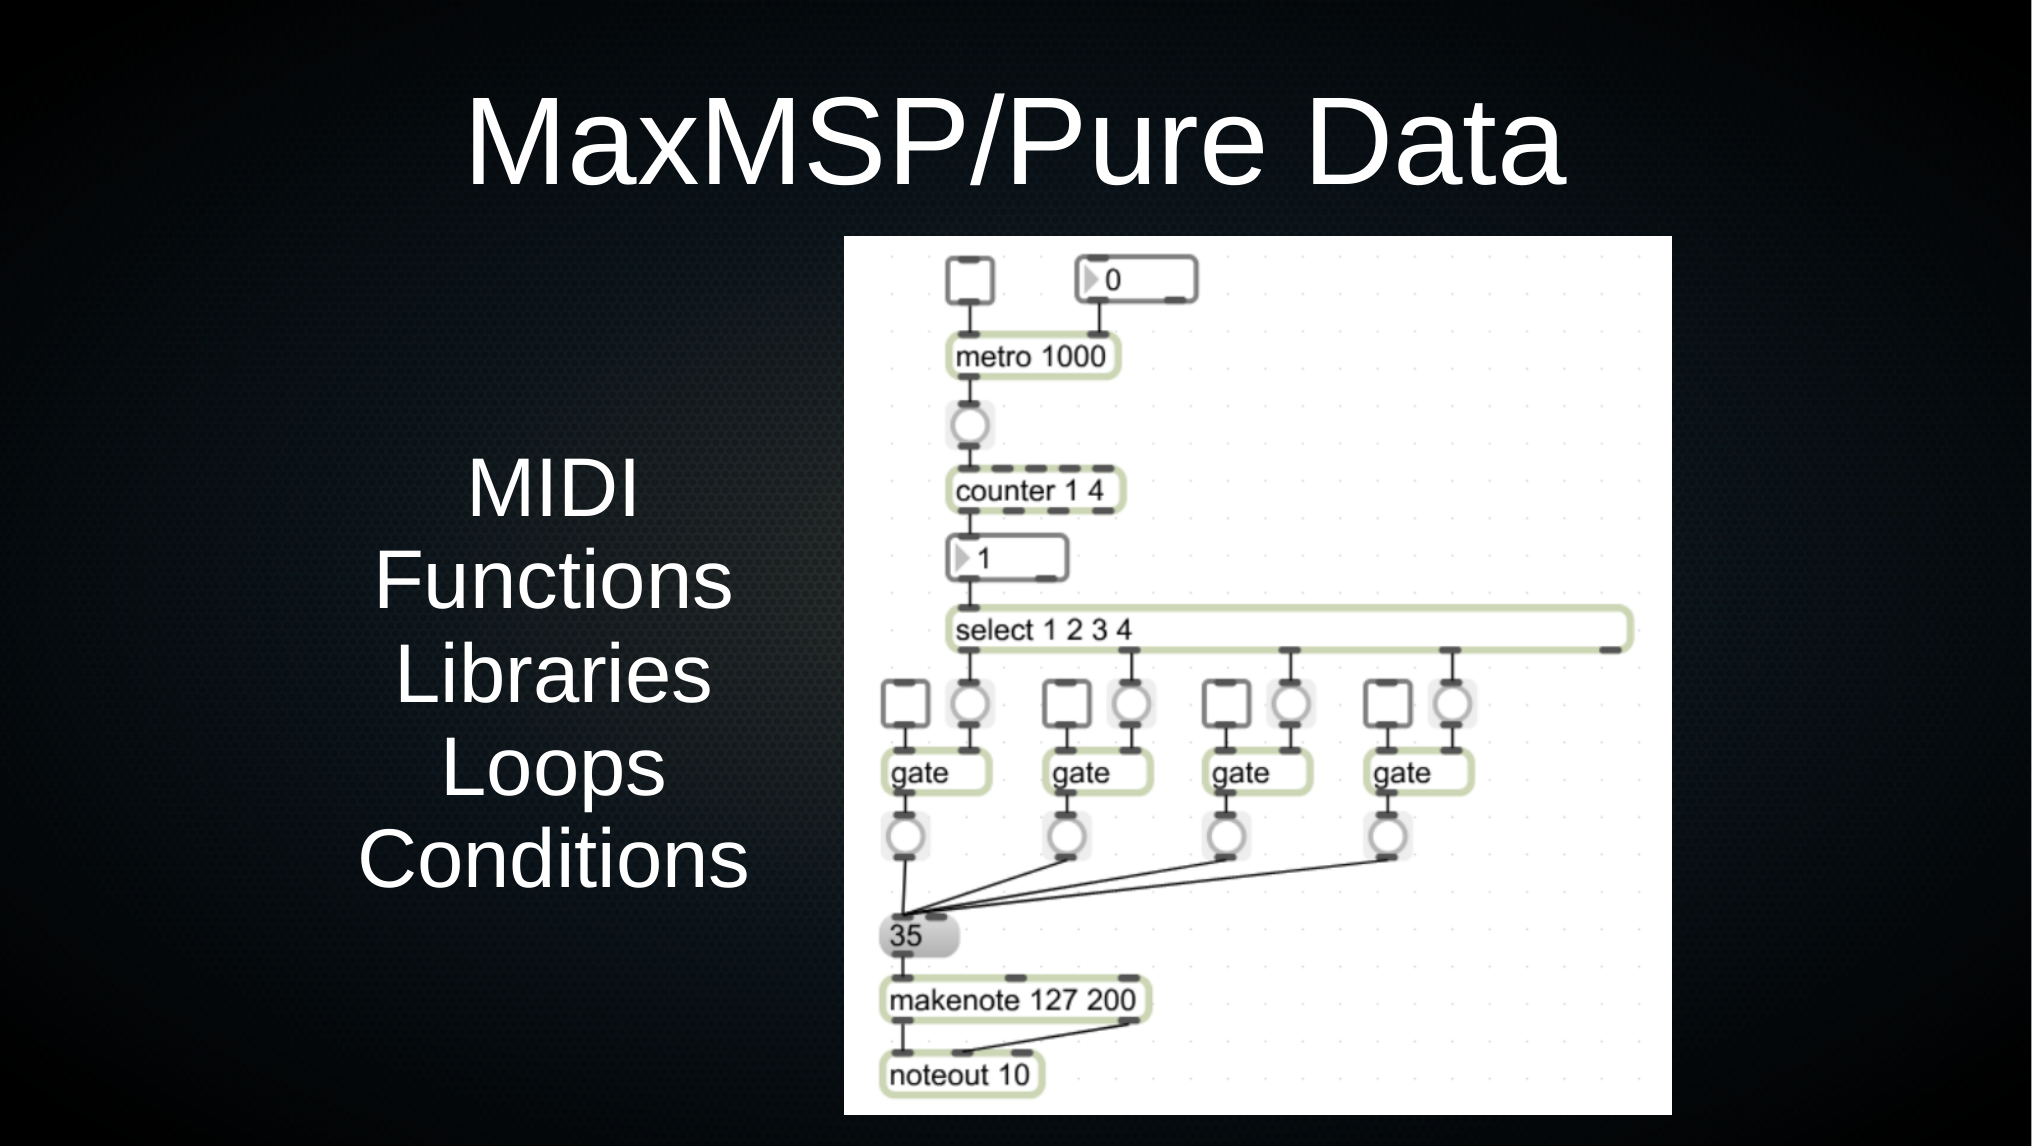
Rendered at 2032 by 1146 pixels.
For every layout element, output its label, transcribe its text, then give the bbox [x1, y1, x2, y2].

text_box MIDI Functions Libraries Loops Conditions [295, 236, 813, 1111]
picture [0, 0, 2032, 1146]
subtitle MaxMSP/Pure Data [101, 45, 1930, 237]
